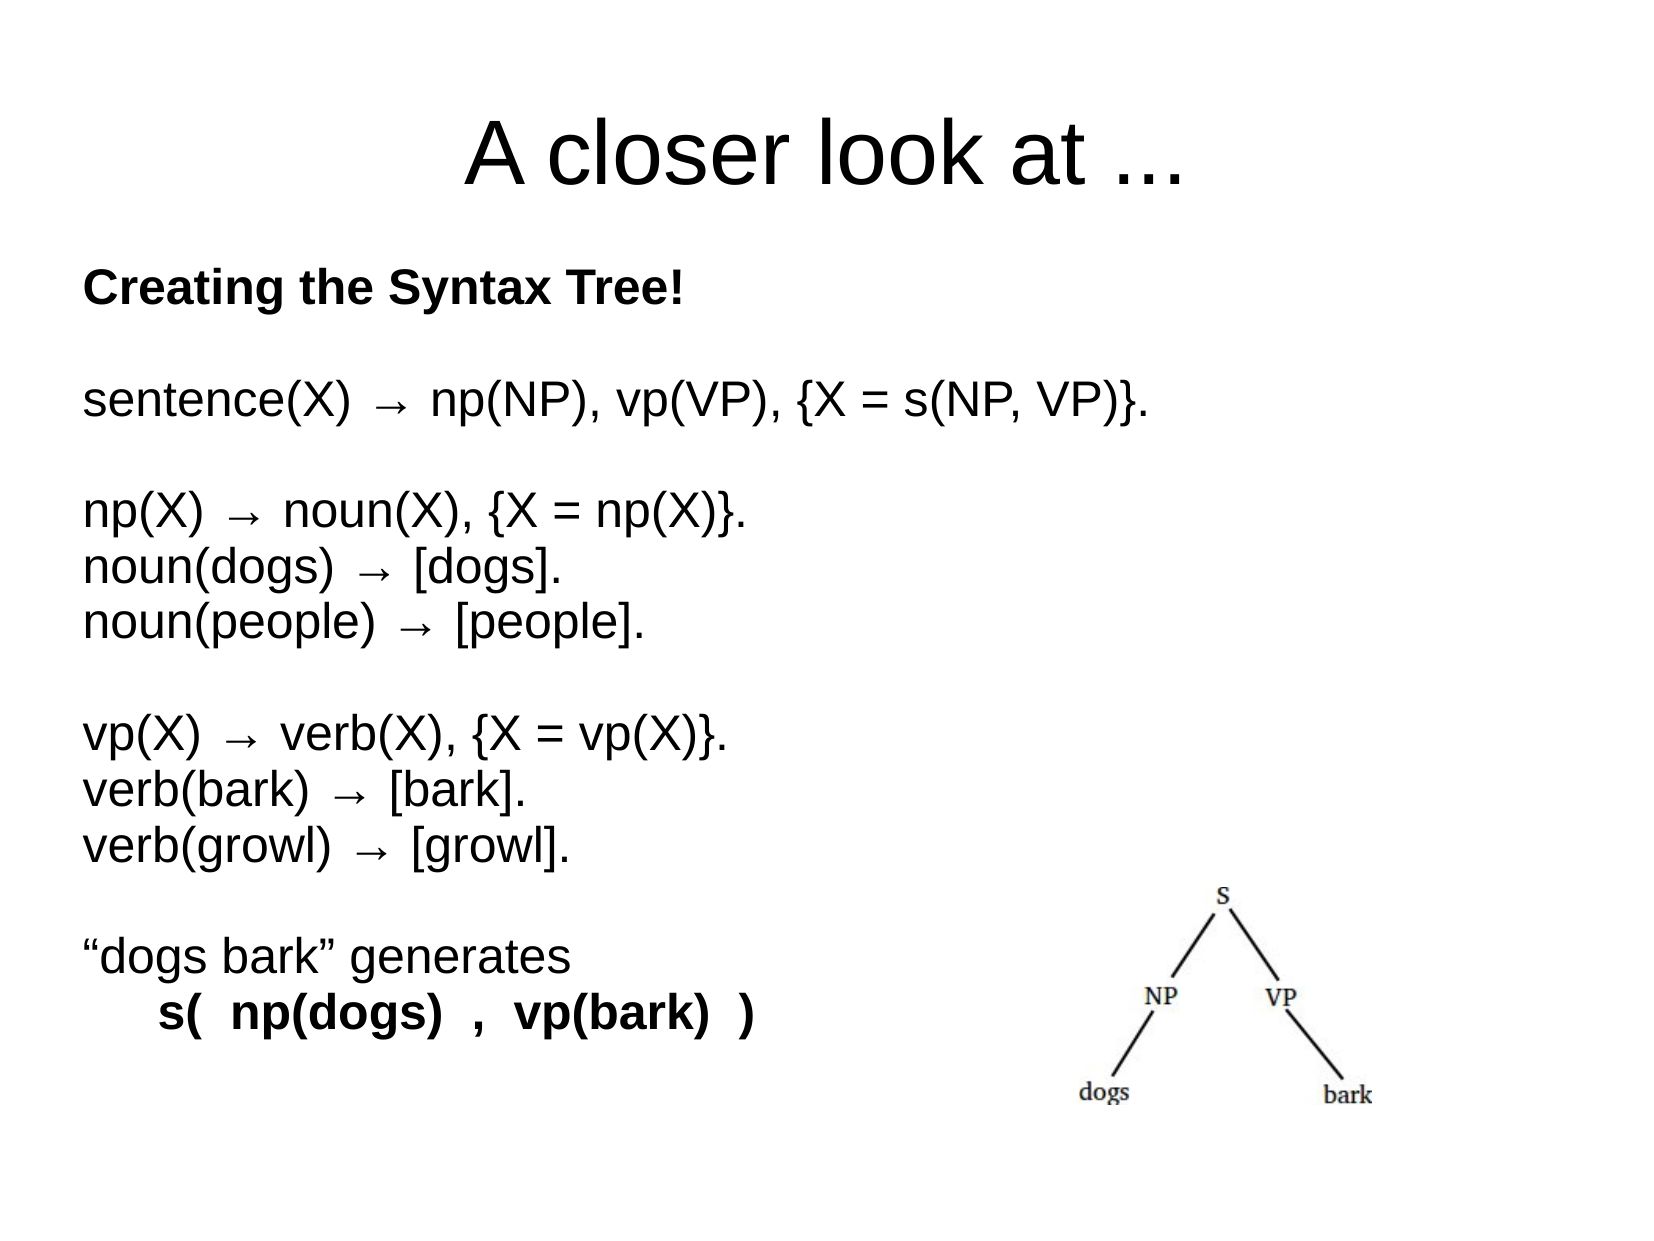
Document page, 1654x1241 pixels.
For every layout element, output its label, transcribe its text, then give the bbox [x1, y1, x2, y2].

title A closer look at ... [82, 49, 1571, 255]
picture [1079, 887, 1372, 1105]
subtitle Creating the Syntax Tree! sentence(X) → np(NP), vp(VP), {X = s(NP, VP)}. np(X) → noun(X), {X = np(X)}. noun(dogs) → [dogs]. noun(people) → [people]. vp(X) → verb(X), {X = vp(X)}. verb(bark) → [bark]. verb(growl) → [growl]. “dogs bark” generates s( np(dogs) , vp(bark) ) [82, 255, 1571, 1044]
